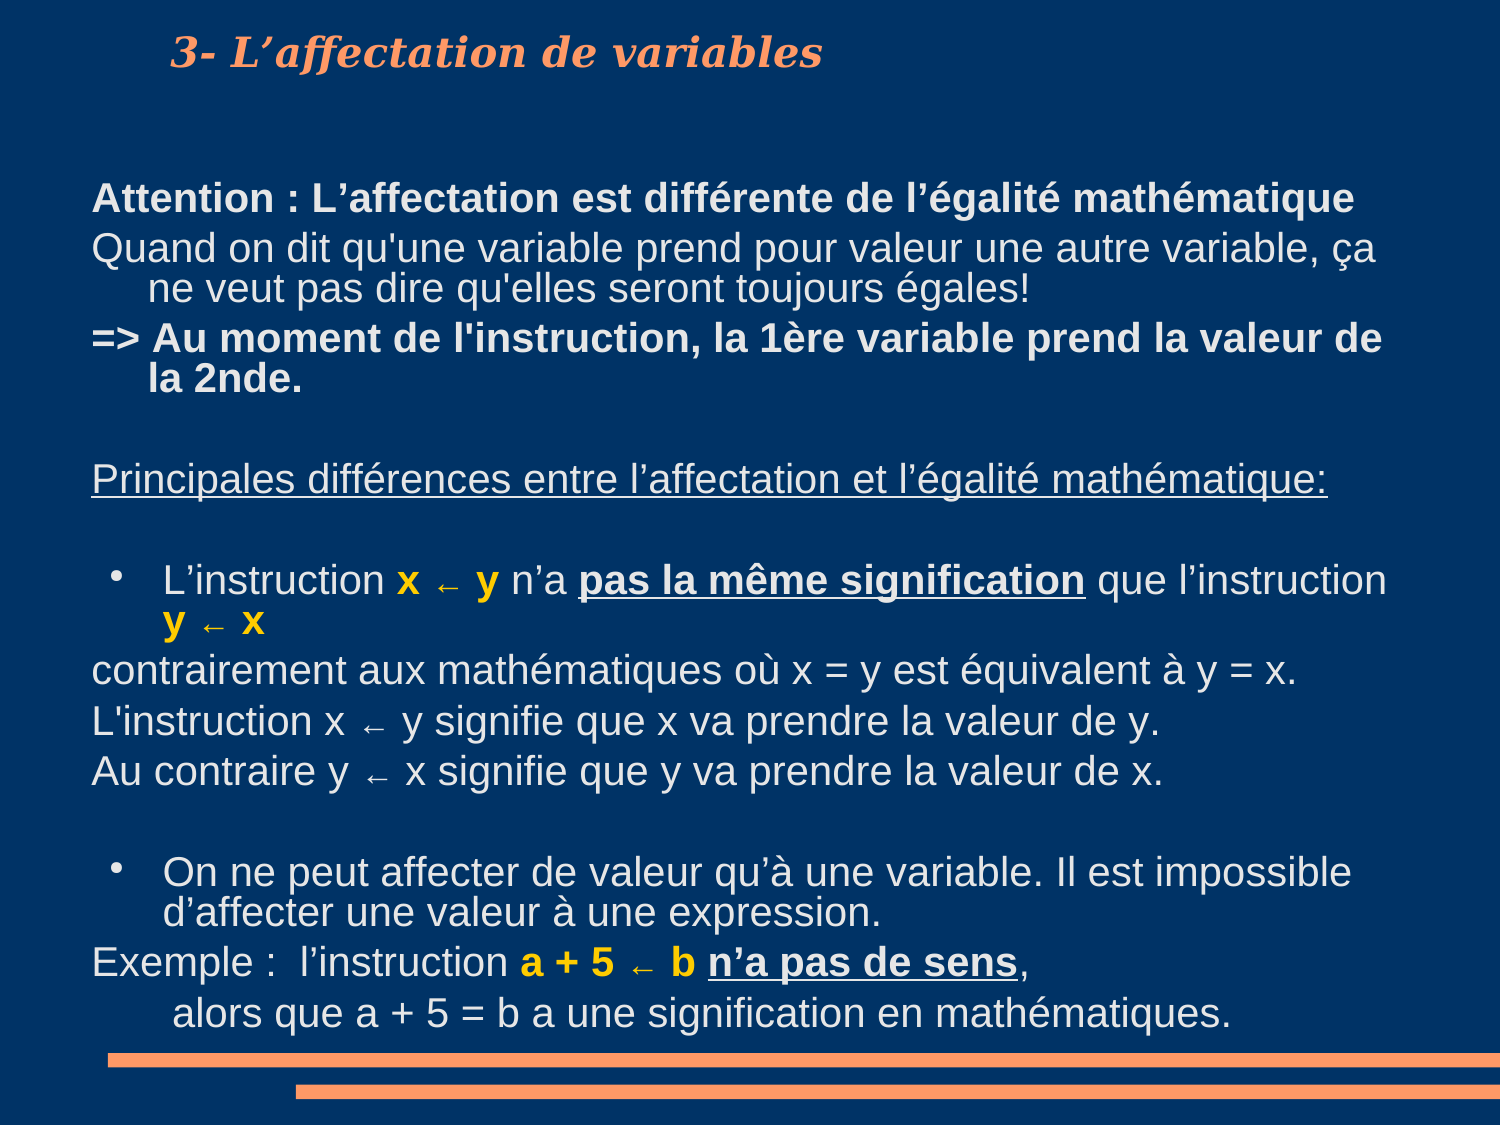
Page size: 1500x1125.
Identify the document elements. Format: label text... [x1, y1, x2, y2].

list Attention : L’affectation est différente de l’égalité mathématique Quand on dit qu'une variable prend pour valeur une autre variable, ça ne veut pas dire qu'elles seront toujours égales! => Au moment de l'instruction, la 1ère variable prend la valeur de la 2nde. Principales différences entre l’affectation et l’égalité mathématique: L’instruction x ← y n’a pas la même signification que l’instruction y ← x contrairement aux mathématiques où x = y est équivalent à y = x. L'instruction x ← y signifie que x va prendre la valeur de y. Au contraire y ← x signifie que y va prendre la valeur de x. On ne peut affecter de valeur qu’à une variable. Il est impossible d’affecter une valeur à une expression. Exemple : l’instruction a + 5 ← b n’a pas de sens, alors que a + 5 = b a une signification en mathématiques. [76, 172, 1436, 1000]
title 3- L’affectation de variables [135, 0, 1411, 102]
